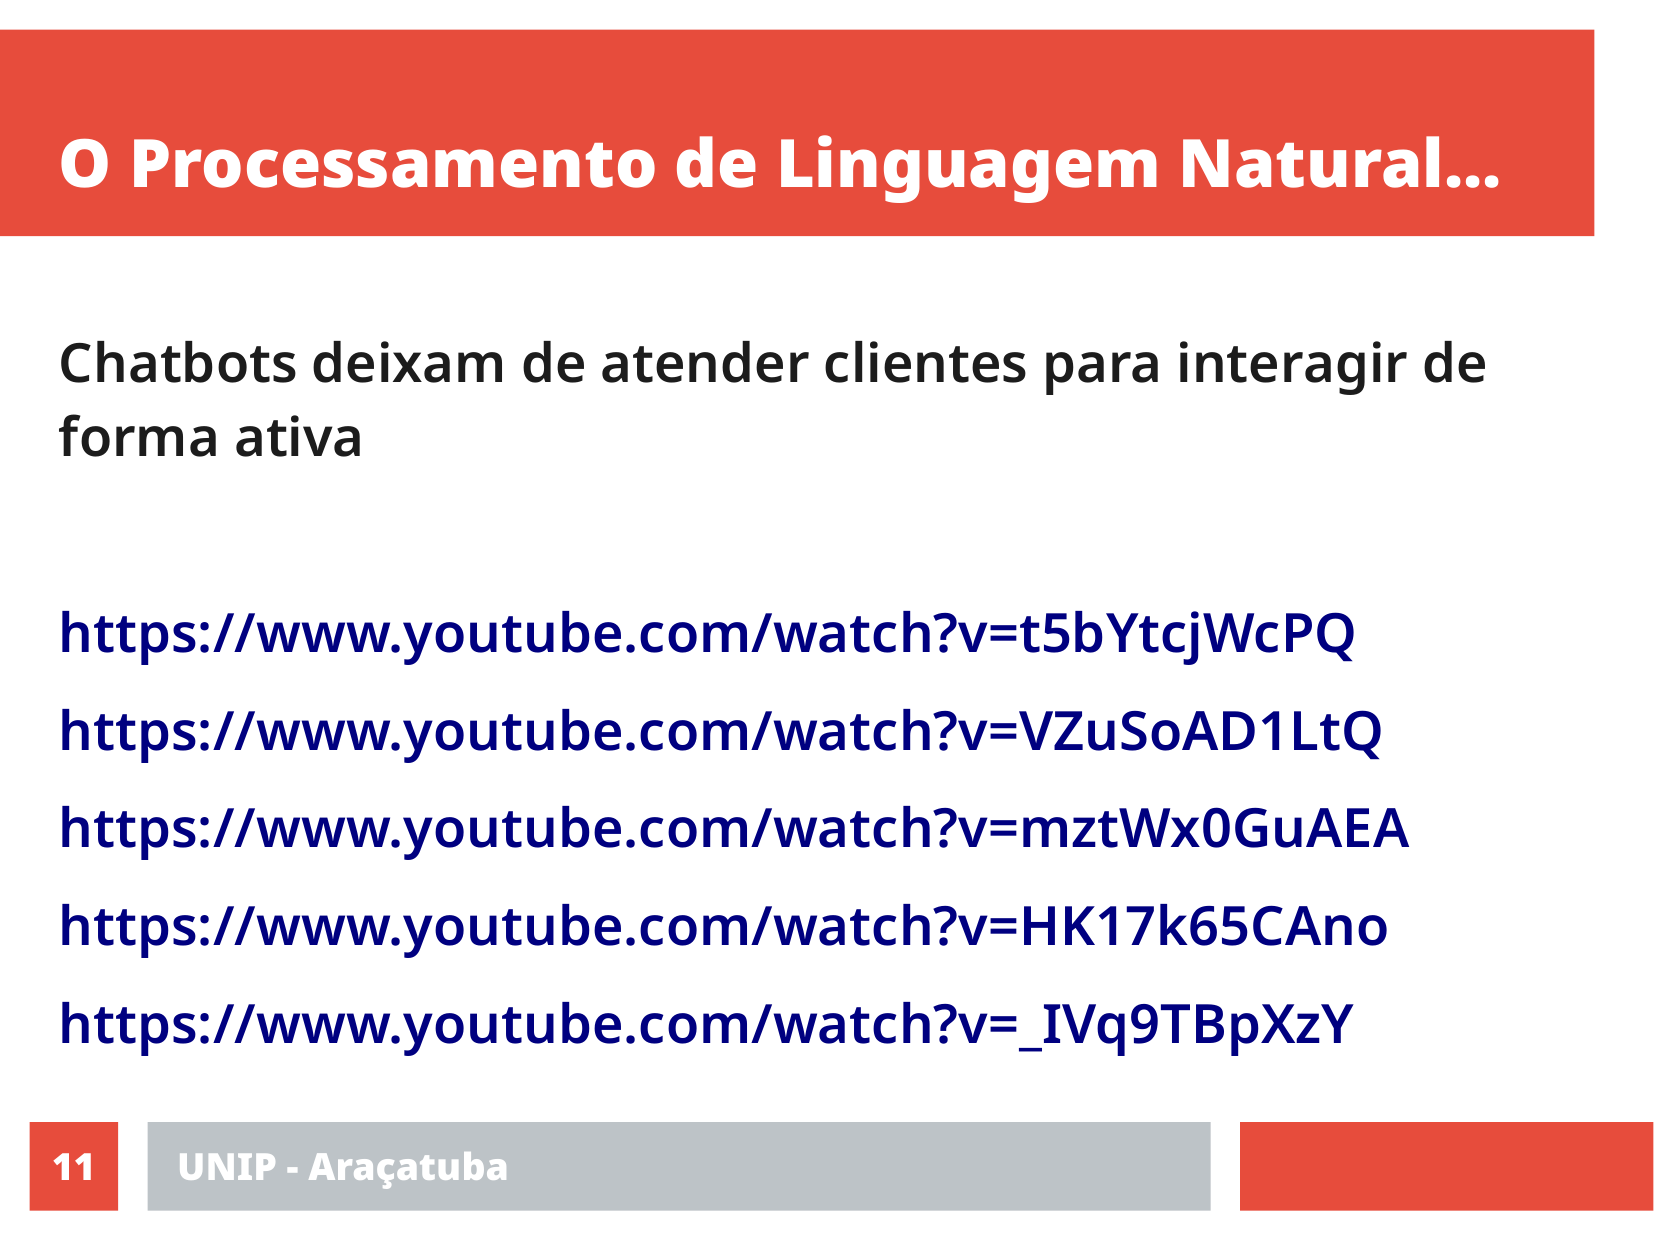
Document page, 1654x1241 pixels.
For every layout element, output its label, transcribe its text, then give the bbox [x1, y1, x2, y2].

title O Processamento de Linguagem Natural... [59, 59, 1595, 207]
list Chatbots deixam de atender clientes para interagir de forma ativa https://www.youtube.com/watch?v=t5bYtcjWcPQ https://www.youtube.com/watch?v=VZuSoAD1LtQ https://www.youtube.com/watch?v=mztWx0GuAEA https://www.youtube.com/watch?v=HK17k65CAno https://www.youtube.com/watch?v=_IVq9TBpXzY [59, 324, 1565, 1093]
